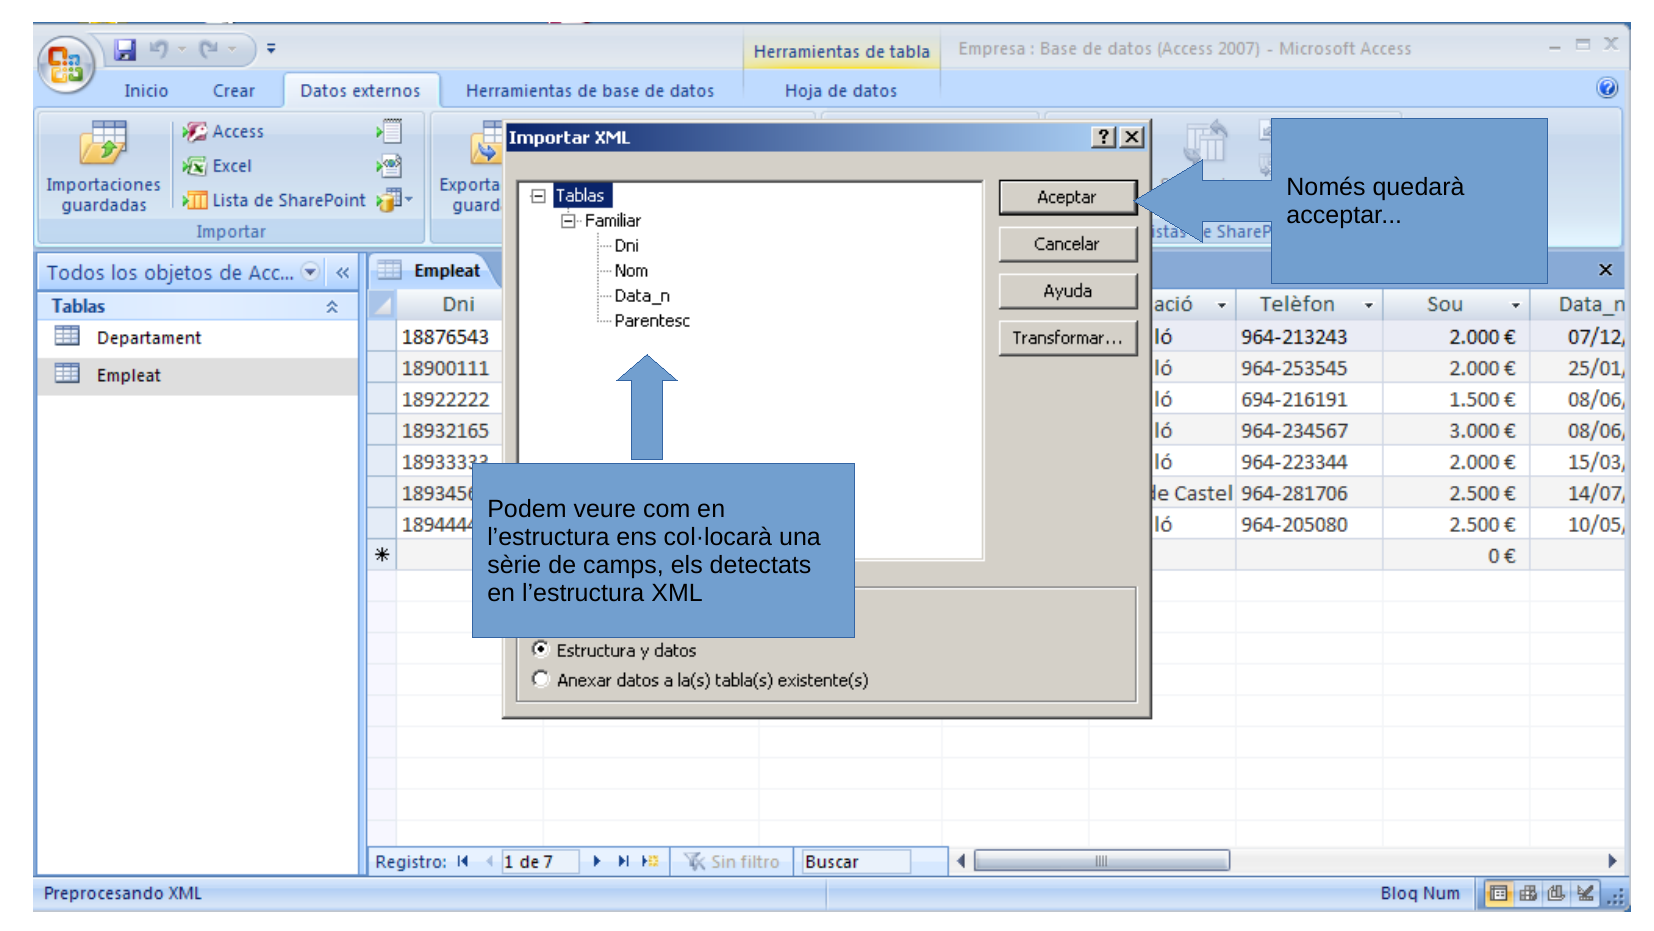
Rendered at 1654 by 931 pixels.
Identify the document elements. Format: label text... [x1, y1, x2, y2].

text_box Només quedarà acceptar... [1133, 118, 1548, 284]
text_box [616, 354, 678, 460]
text_box Podem veure com en l’estructura ens col·locarà una sèrie de camps, els detectats en l’estructura XML [472, 463, 855, 638]
picture [33, 22, 1631, 912]
